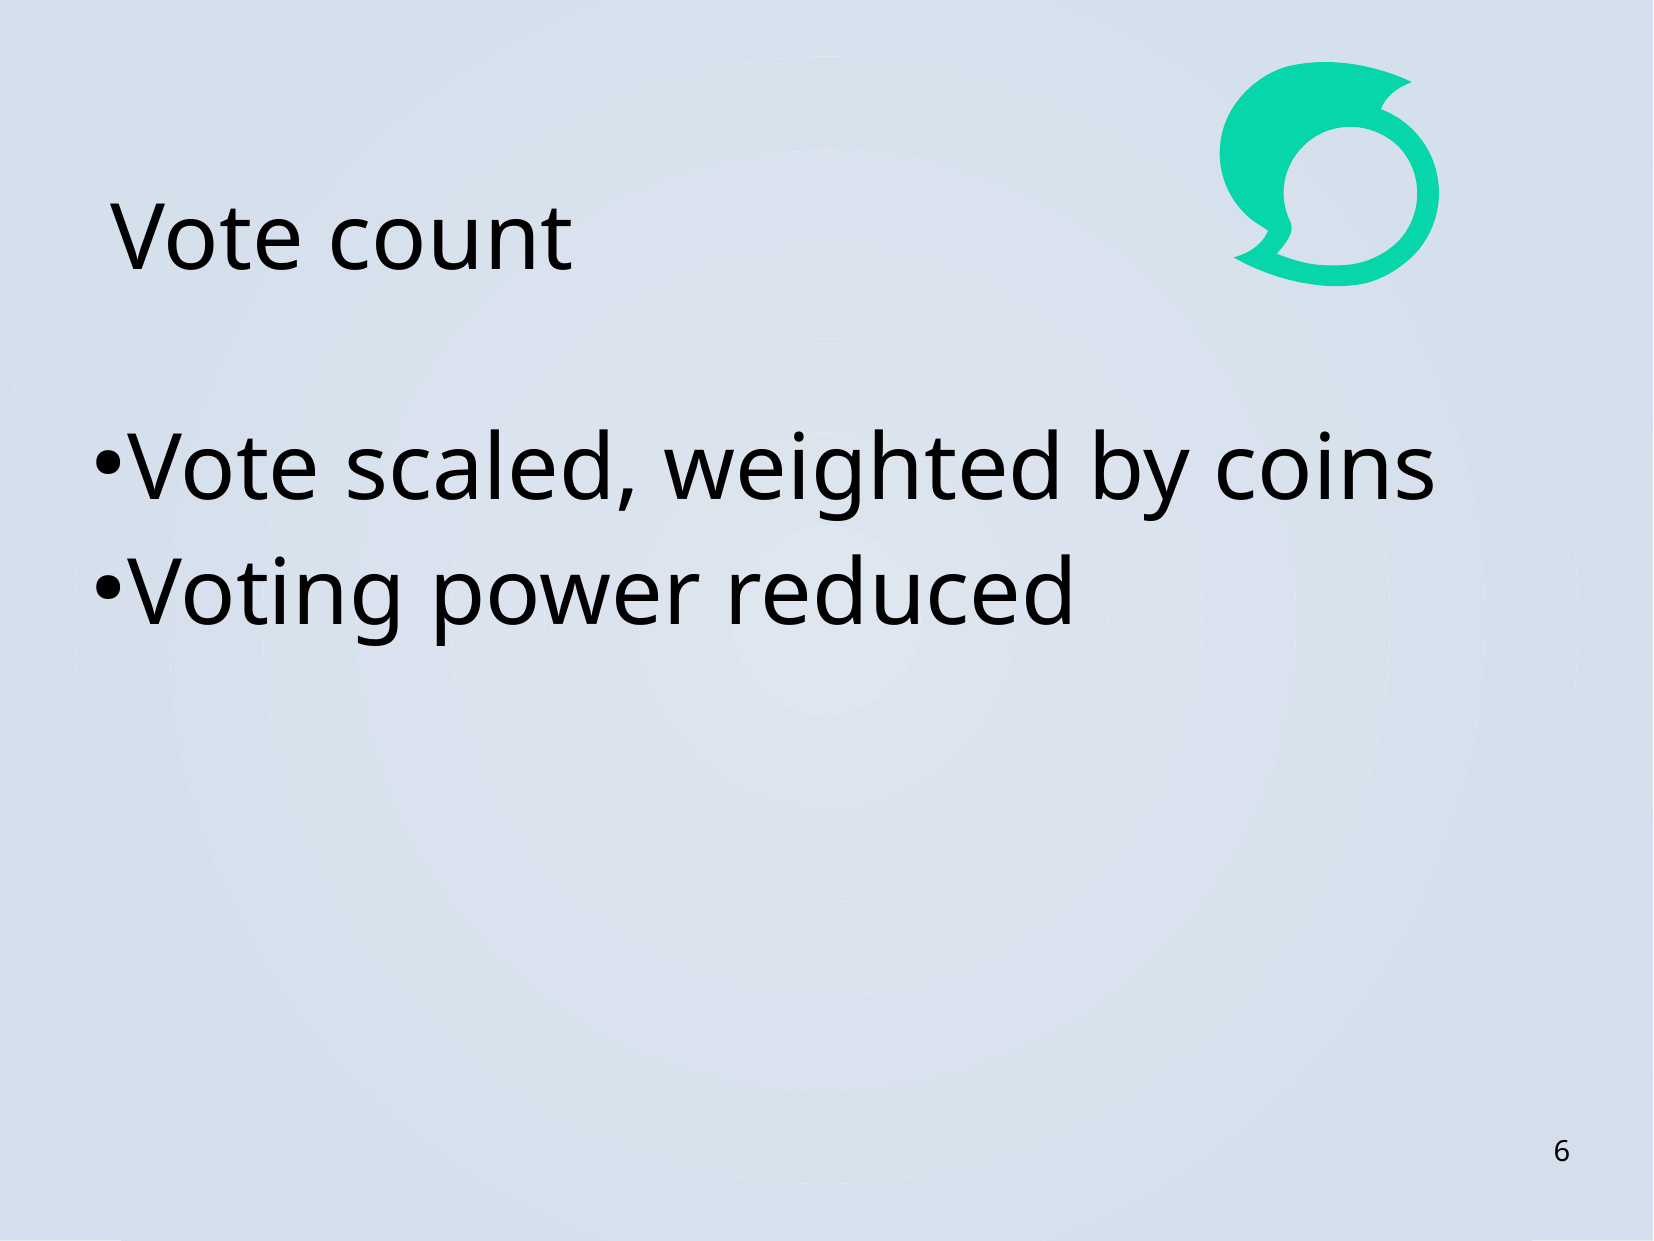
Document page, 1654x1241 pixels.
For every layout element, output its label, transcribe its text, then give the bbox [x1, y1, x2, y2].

text_box Vote count [95, 164, 651, 286]
text_box Vote scaled, weighted by coins Voting power reduced [77, 394, 1576, 624]
picture [1212, 59, 1457, 290]
